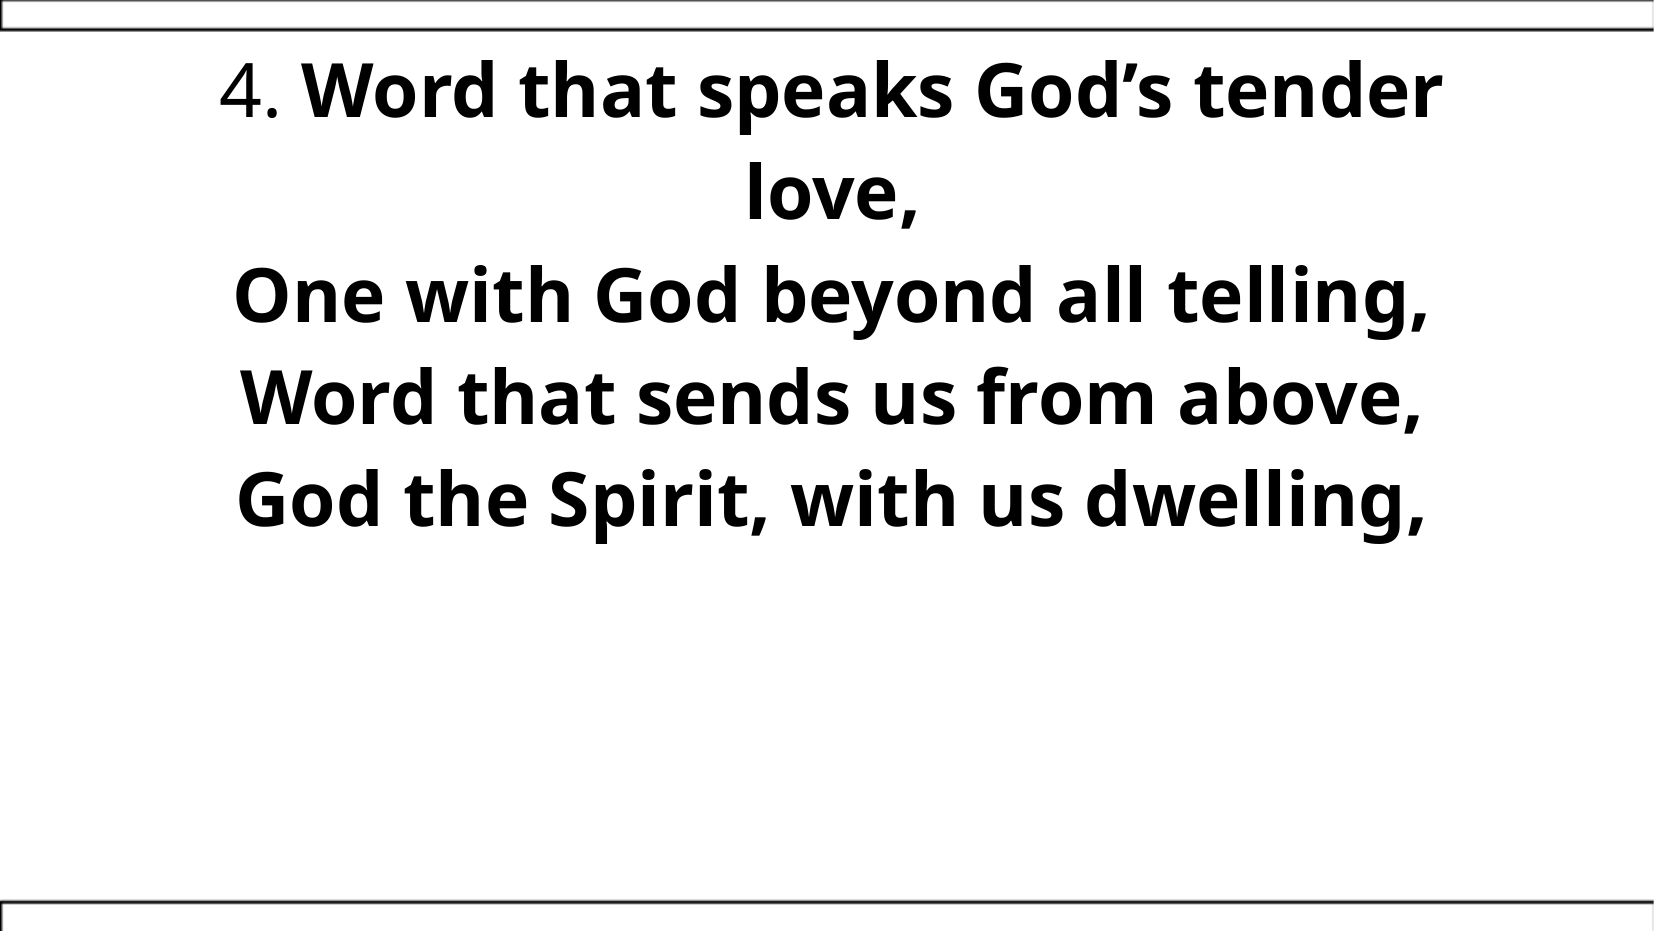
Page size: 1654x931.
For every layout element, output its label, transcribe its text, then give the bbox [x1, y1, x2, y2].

text_box 4. Word that speaks God’s tender love, One with God beyond all telling, Word that sends us from above, God the Spirit, with us dwelling, [120, 30, 1546, 445]
picture [0, 0, 1654, 931]
